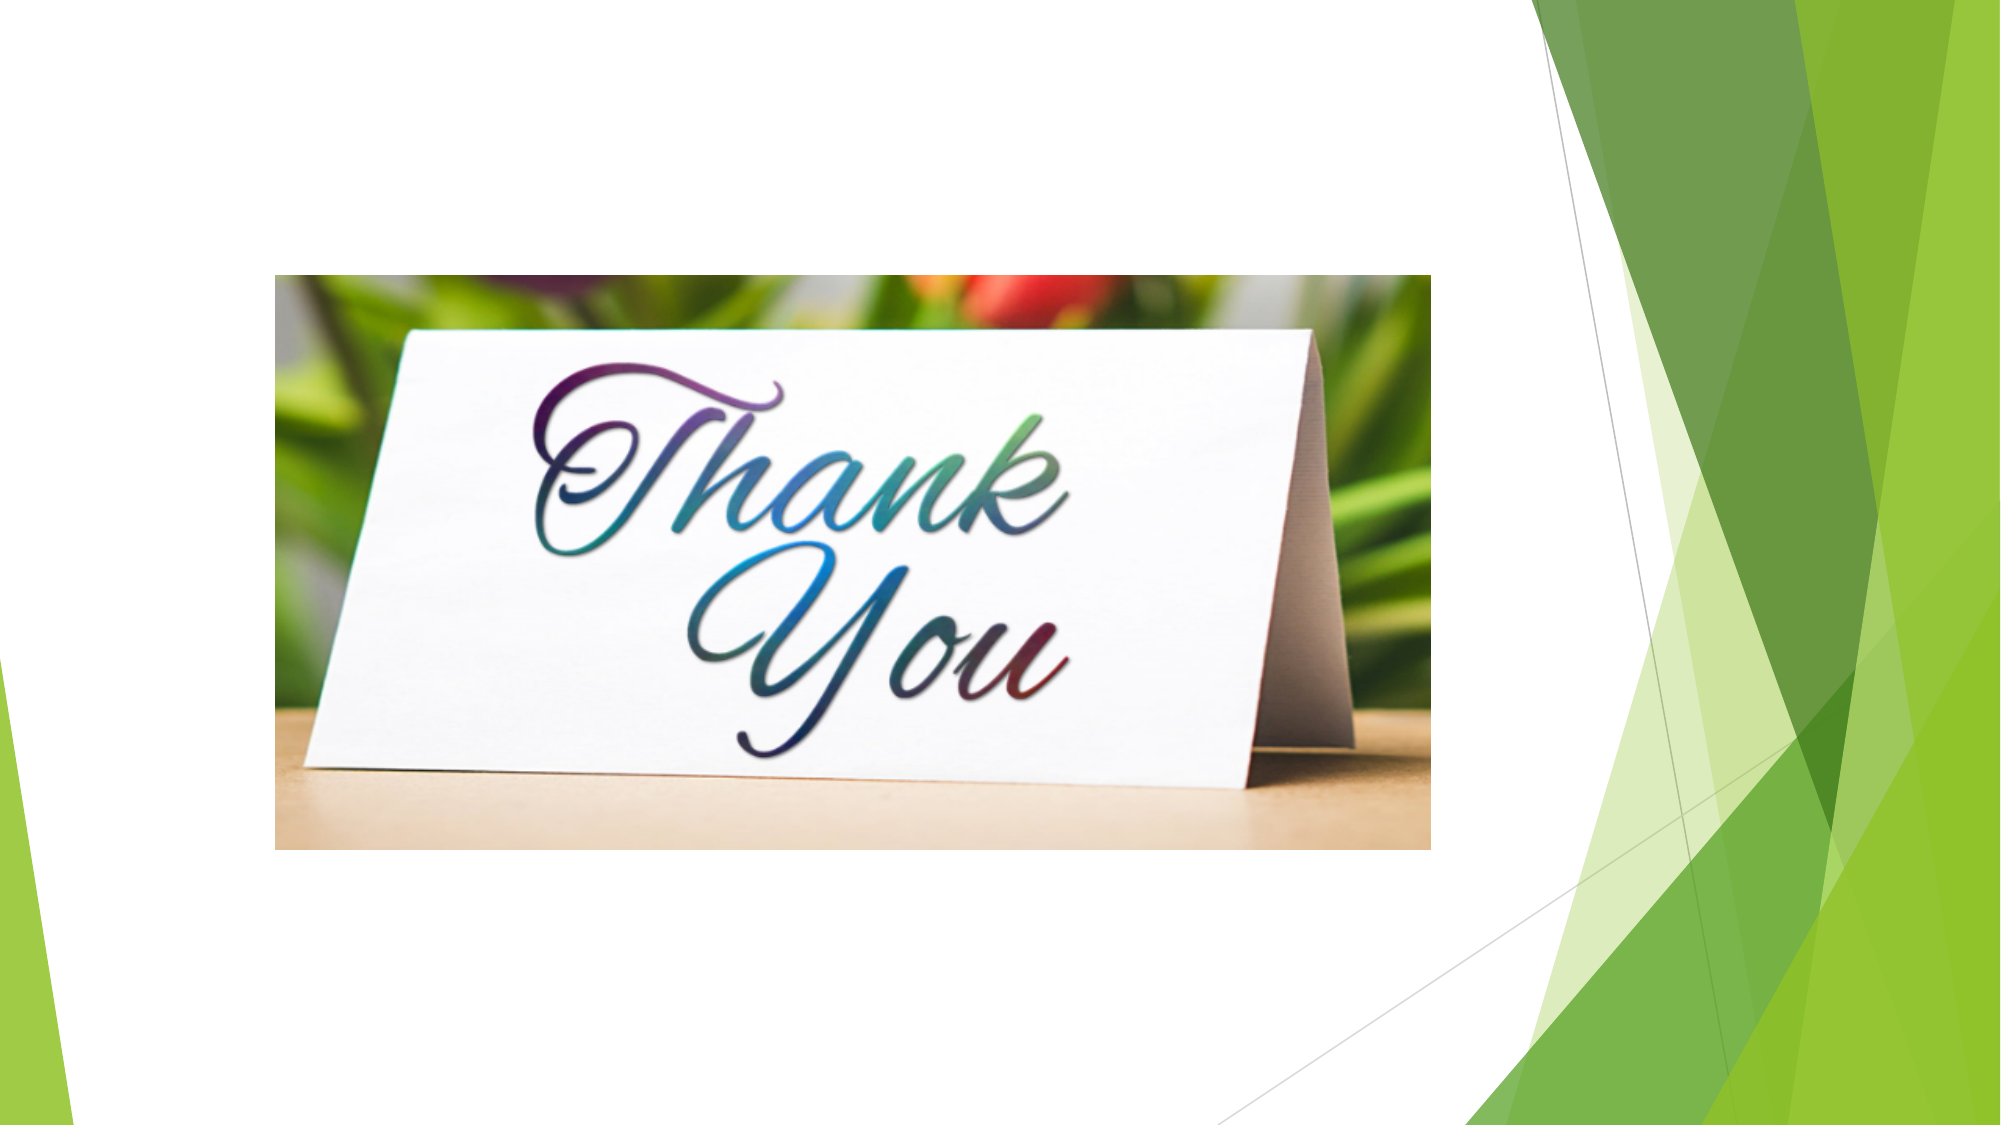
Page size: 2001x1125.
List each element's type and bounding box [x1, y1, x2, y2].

picture [275, 275, 1431, 850]
